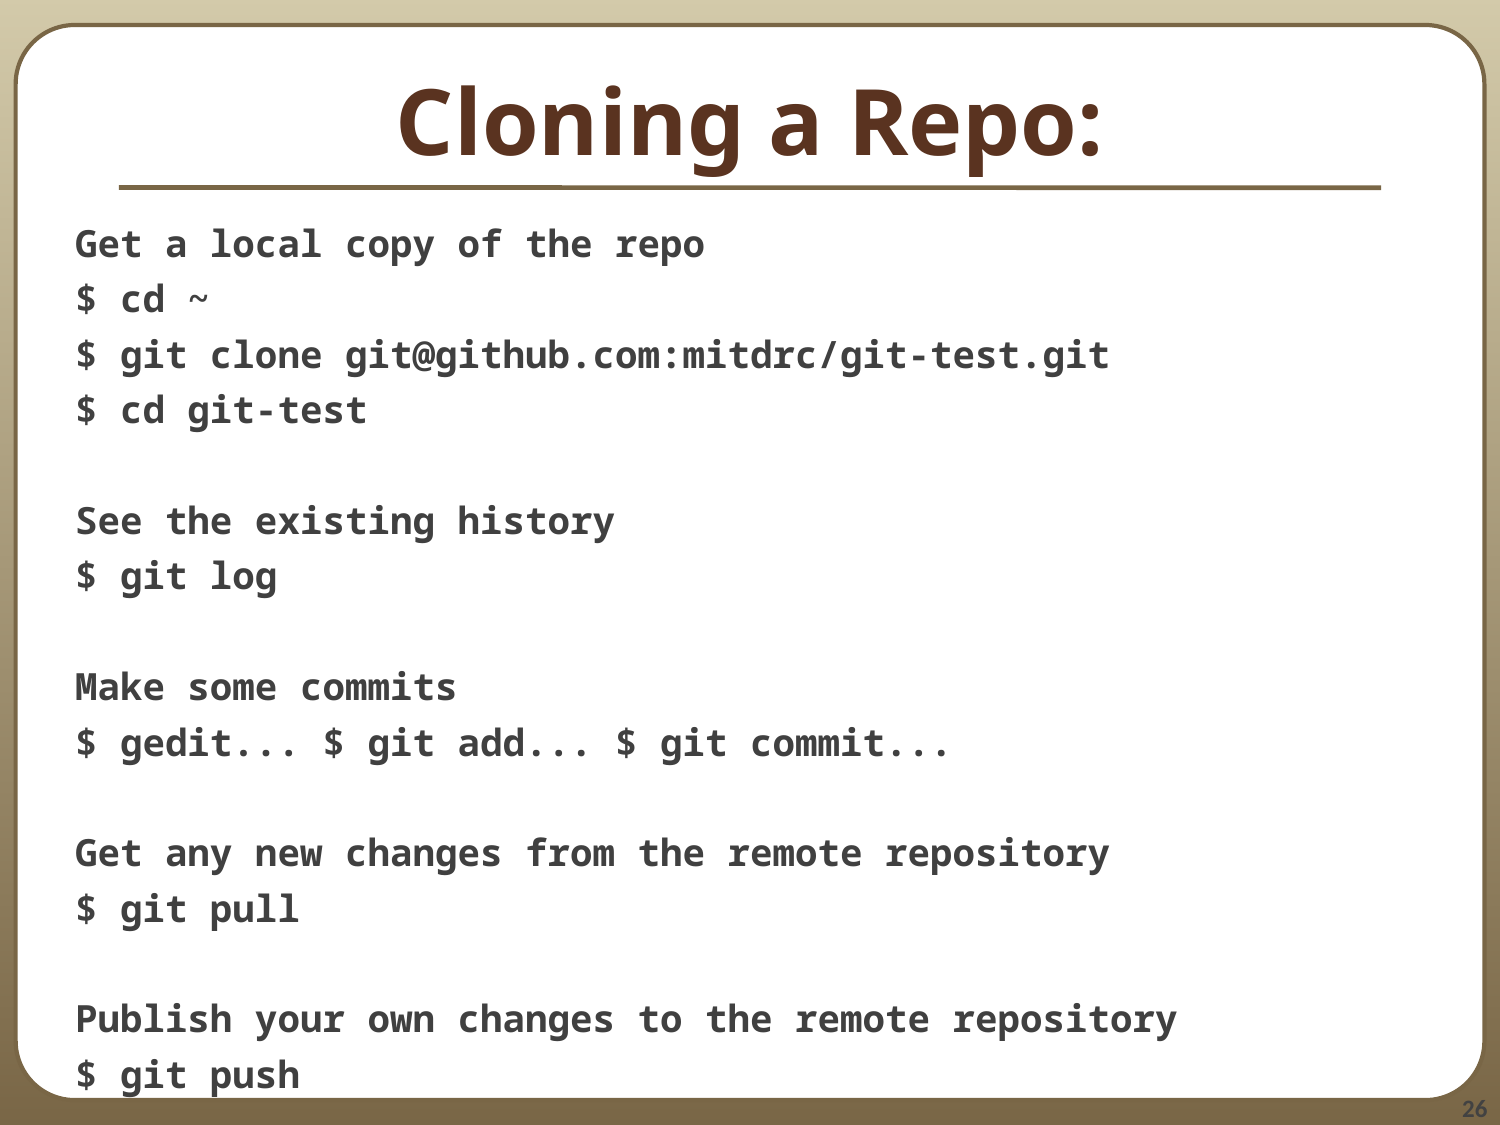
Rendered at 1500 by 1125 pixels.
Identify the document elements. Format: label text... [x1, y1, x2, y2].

list Get a local copy of the repo $ cd ~ $ git clone git@github.com:mitdrc/git-test.git $ cd git-test See the existing history $ git log Make some commits $ gedit... $ git add... $ git commit... Get any new changes from the remote repository $ git pull Publish your own changes to the remote repository $ git push [60, 212, 1500, 1125]
title Cloning a Repo: [0, 24, 1500, 213]
